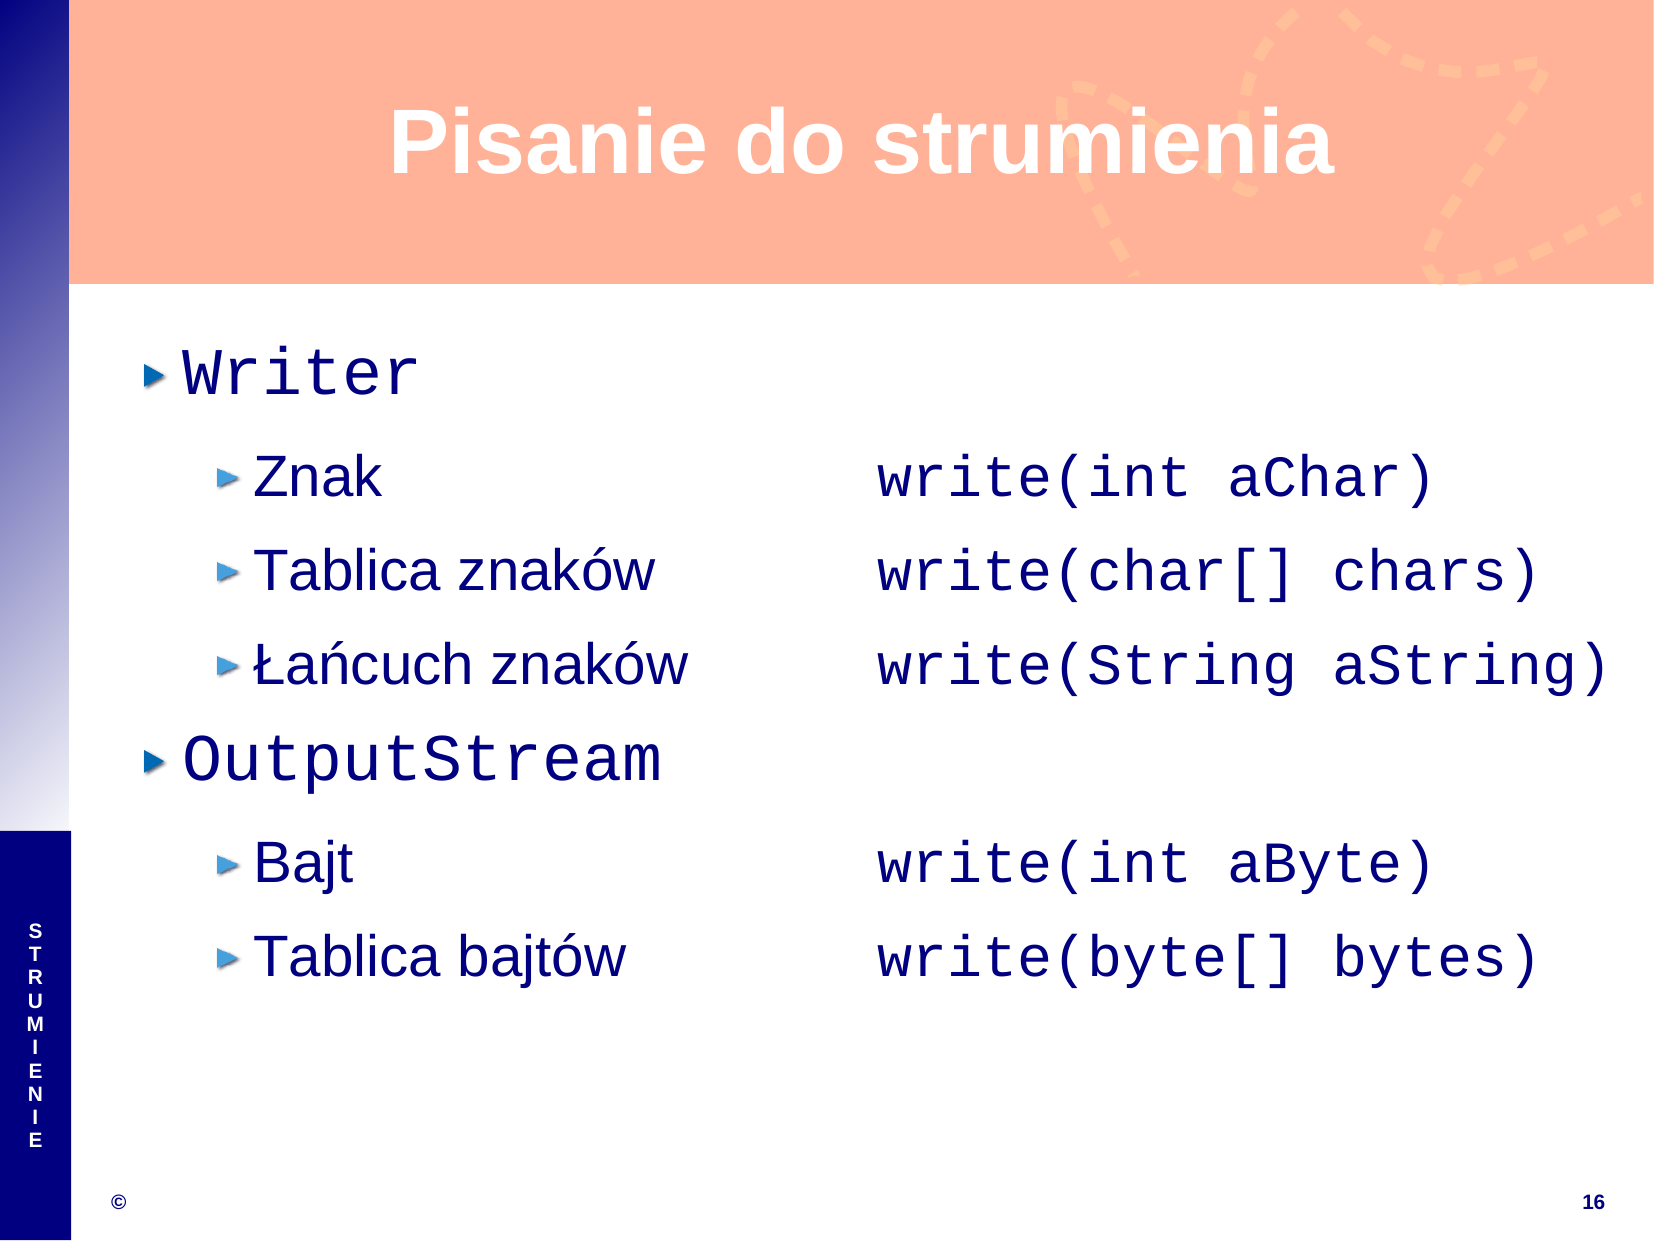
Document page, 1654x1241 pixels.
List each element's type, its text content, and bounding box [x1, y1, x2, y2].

text_box S T R U M I E N I E [0, 830, 71, 1241]
title Pisanie do strumienia [70, 37, 1654, 246]
list Writer Znak write(int aChar) Tablica znaków write(char[] chars) Łańcuch znaków write(String aString) OutputStream Bajt write(int aByte) Tablica bajtów write(byte[] bytes) [111, 338, 1613, 1129]
